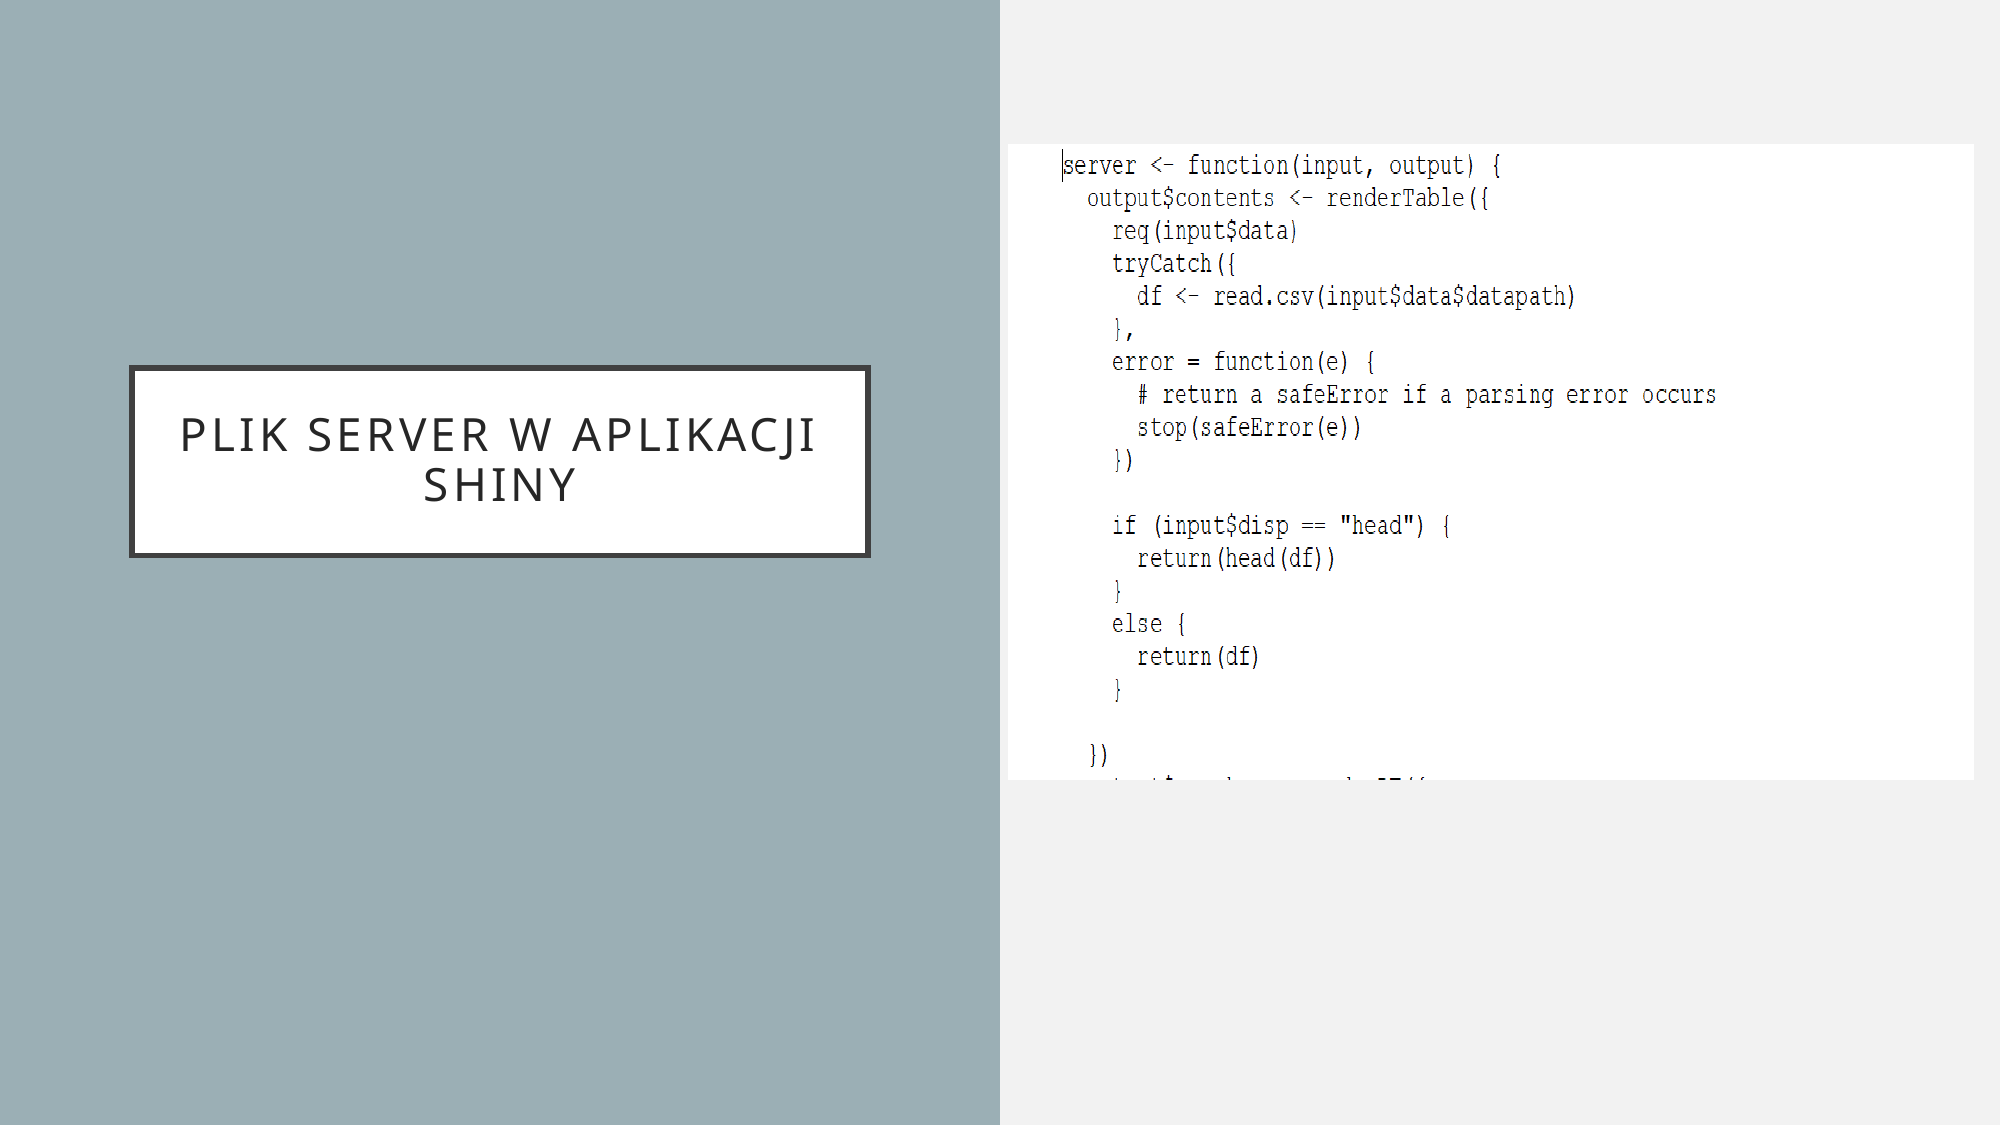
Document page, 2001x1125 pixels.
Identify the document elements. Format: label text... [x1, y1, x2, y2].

picture [1008, 144, 1974, 780]
title Plik server w aplikacji shiny [131, 368, 868, 556]
